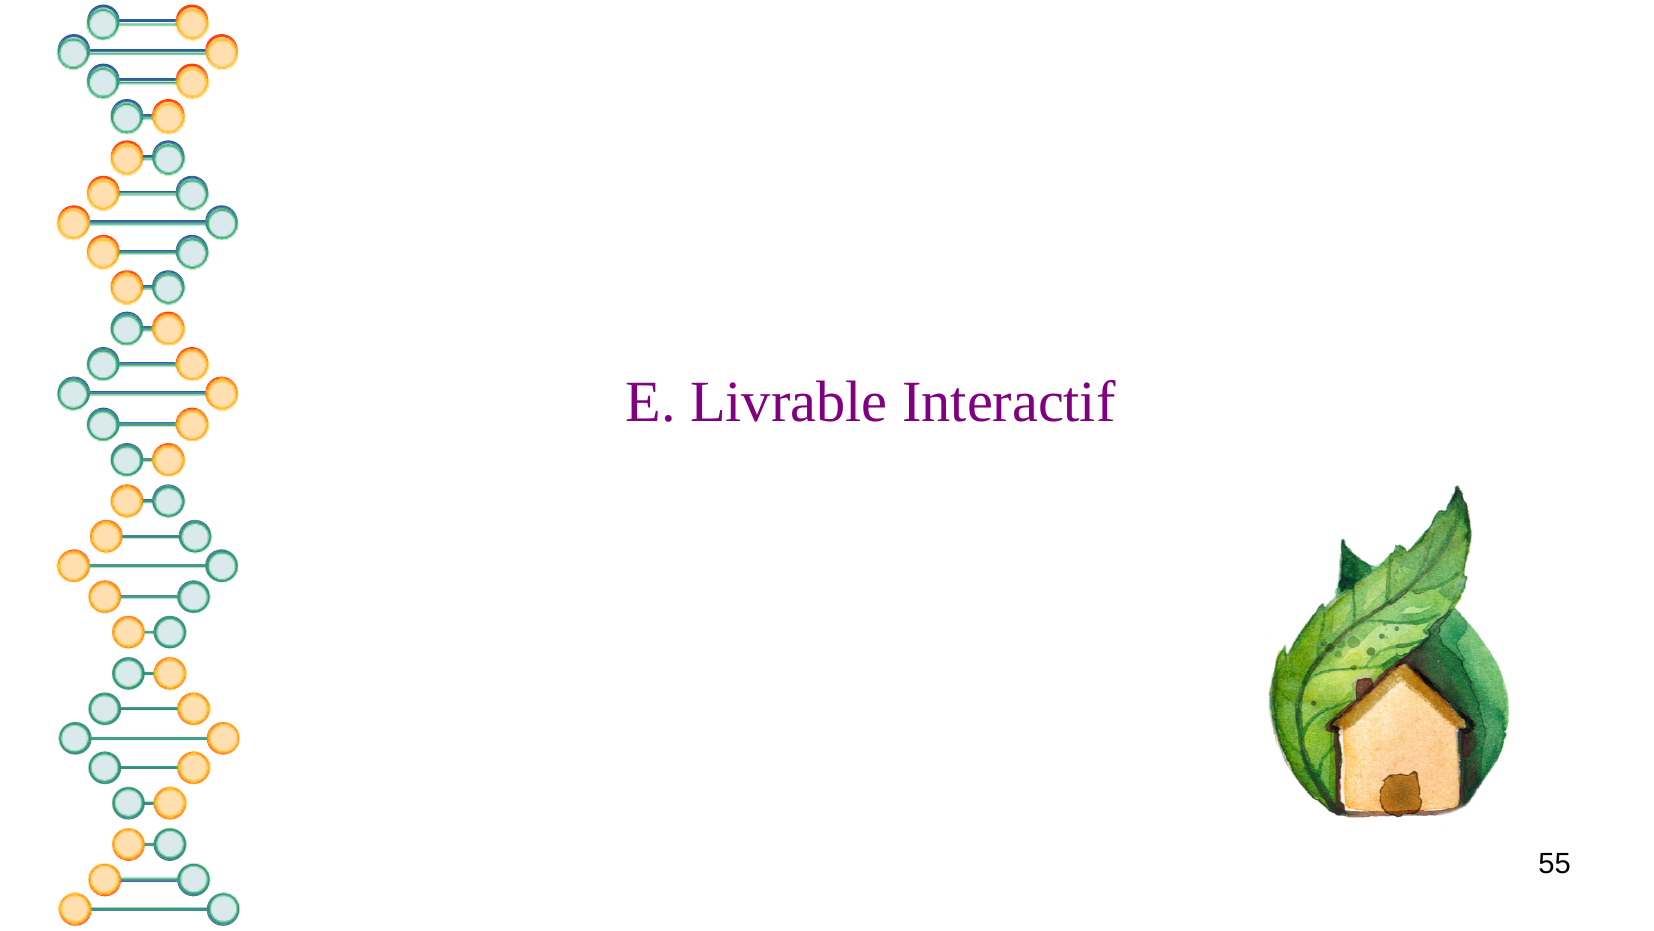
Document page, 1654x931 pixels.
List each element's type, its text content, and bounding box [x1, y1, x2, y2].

picture [0, 0, 351, 931]
picture [1210, 472, 1565, 827]
title E. Livrable Interactif [351, 324, 1501, 479]
